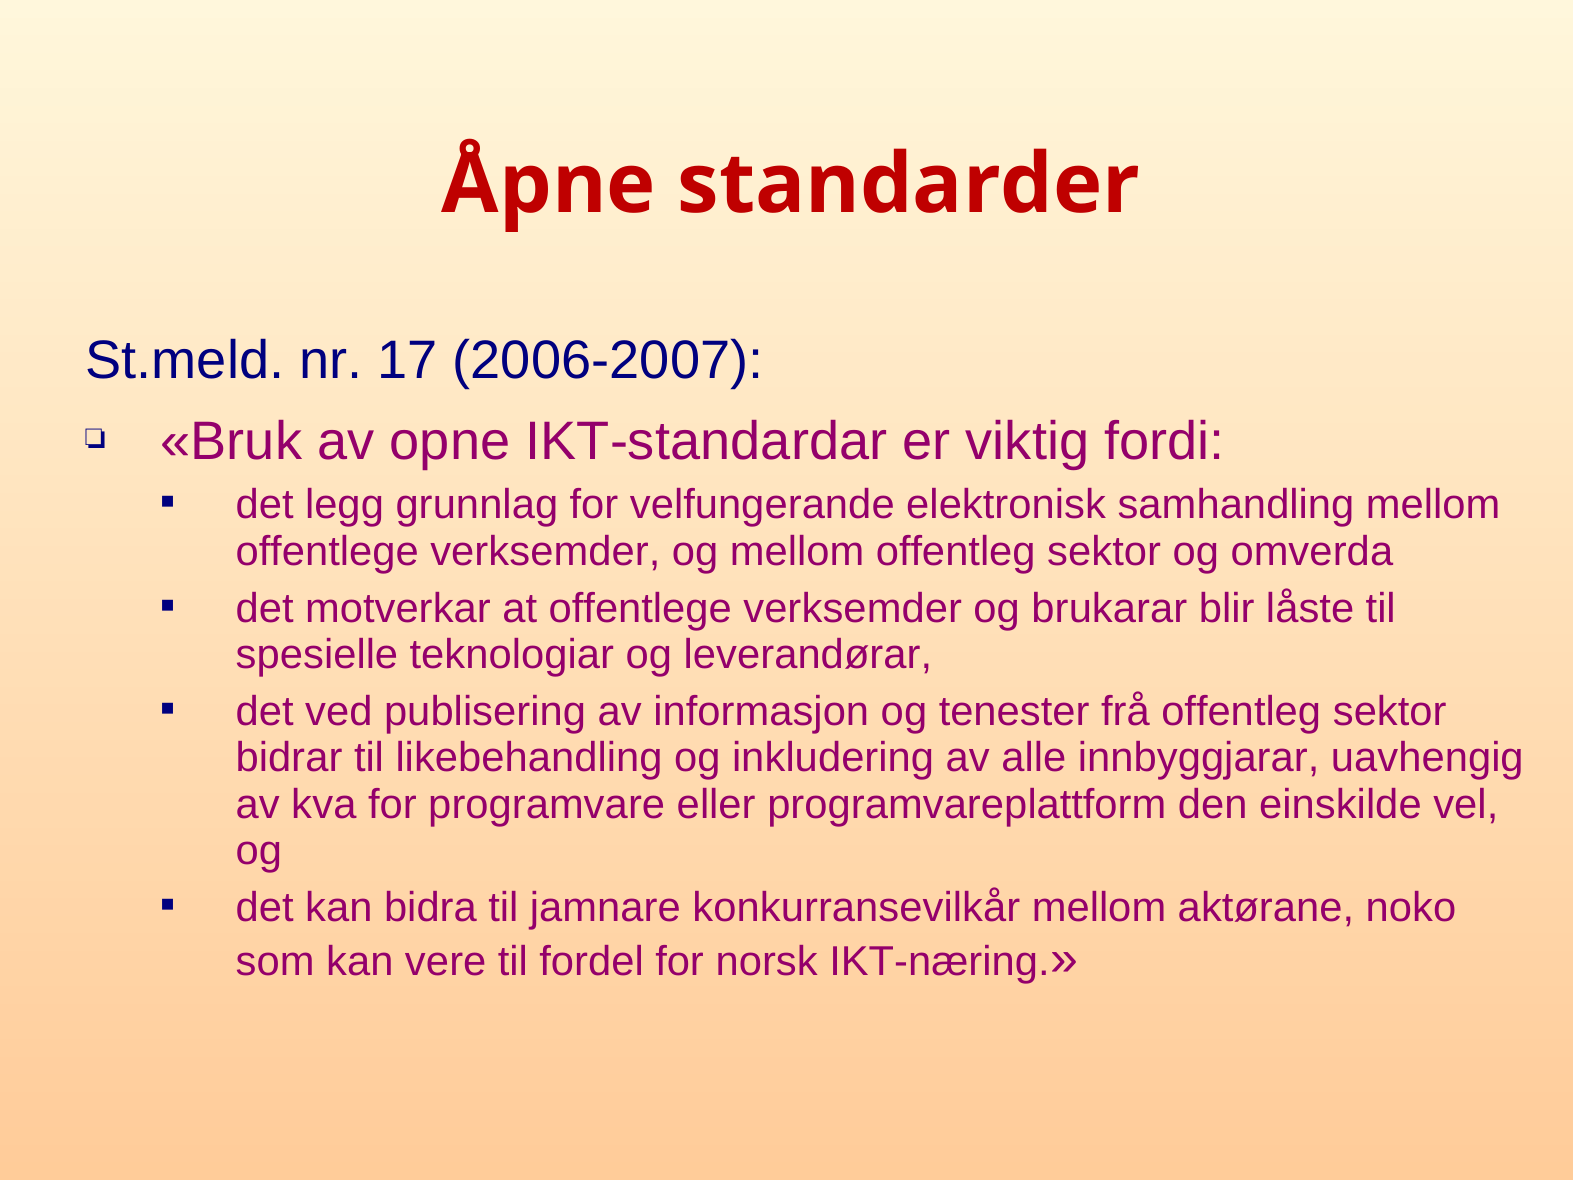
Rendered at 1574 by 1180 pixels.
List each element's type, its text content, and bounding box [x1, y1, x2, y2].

list St.meld. nr. 17 (2006-2007): «Bruk av opne IKT-standardar er viktig fordi: det legg grunnlag for velfungerande elektronisk samhandling mellom offentlege verksemder, og mellom offentleg sektor og omverda det motverkar at offentlege verksemder og brukarar blir låste til spesielle teknologiar og leverandørar, det ved publisering av informasjon og tenester frå offentleg sektor bidrar til likebehandling og inkludering av alle innbyggjarar, uavhengig av kva for programvare eller programvareplattform den einskilde vel, og det kan bidra til jamnare konkurransevilkår mellom aktørane, noko som kan vere til fordel for norsk IKT-næring.» [85, 336, 1539, 1170]
title Åpne standarder [39, 54, 1543, 309]
